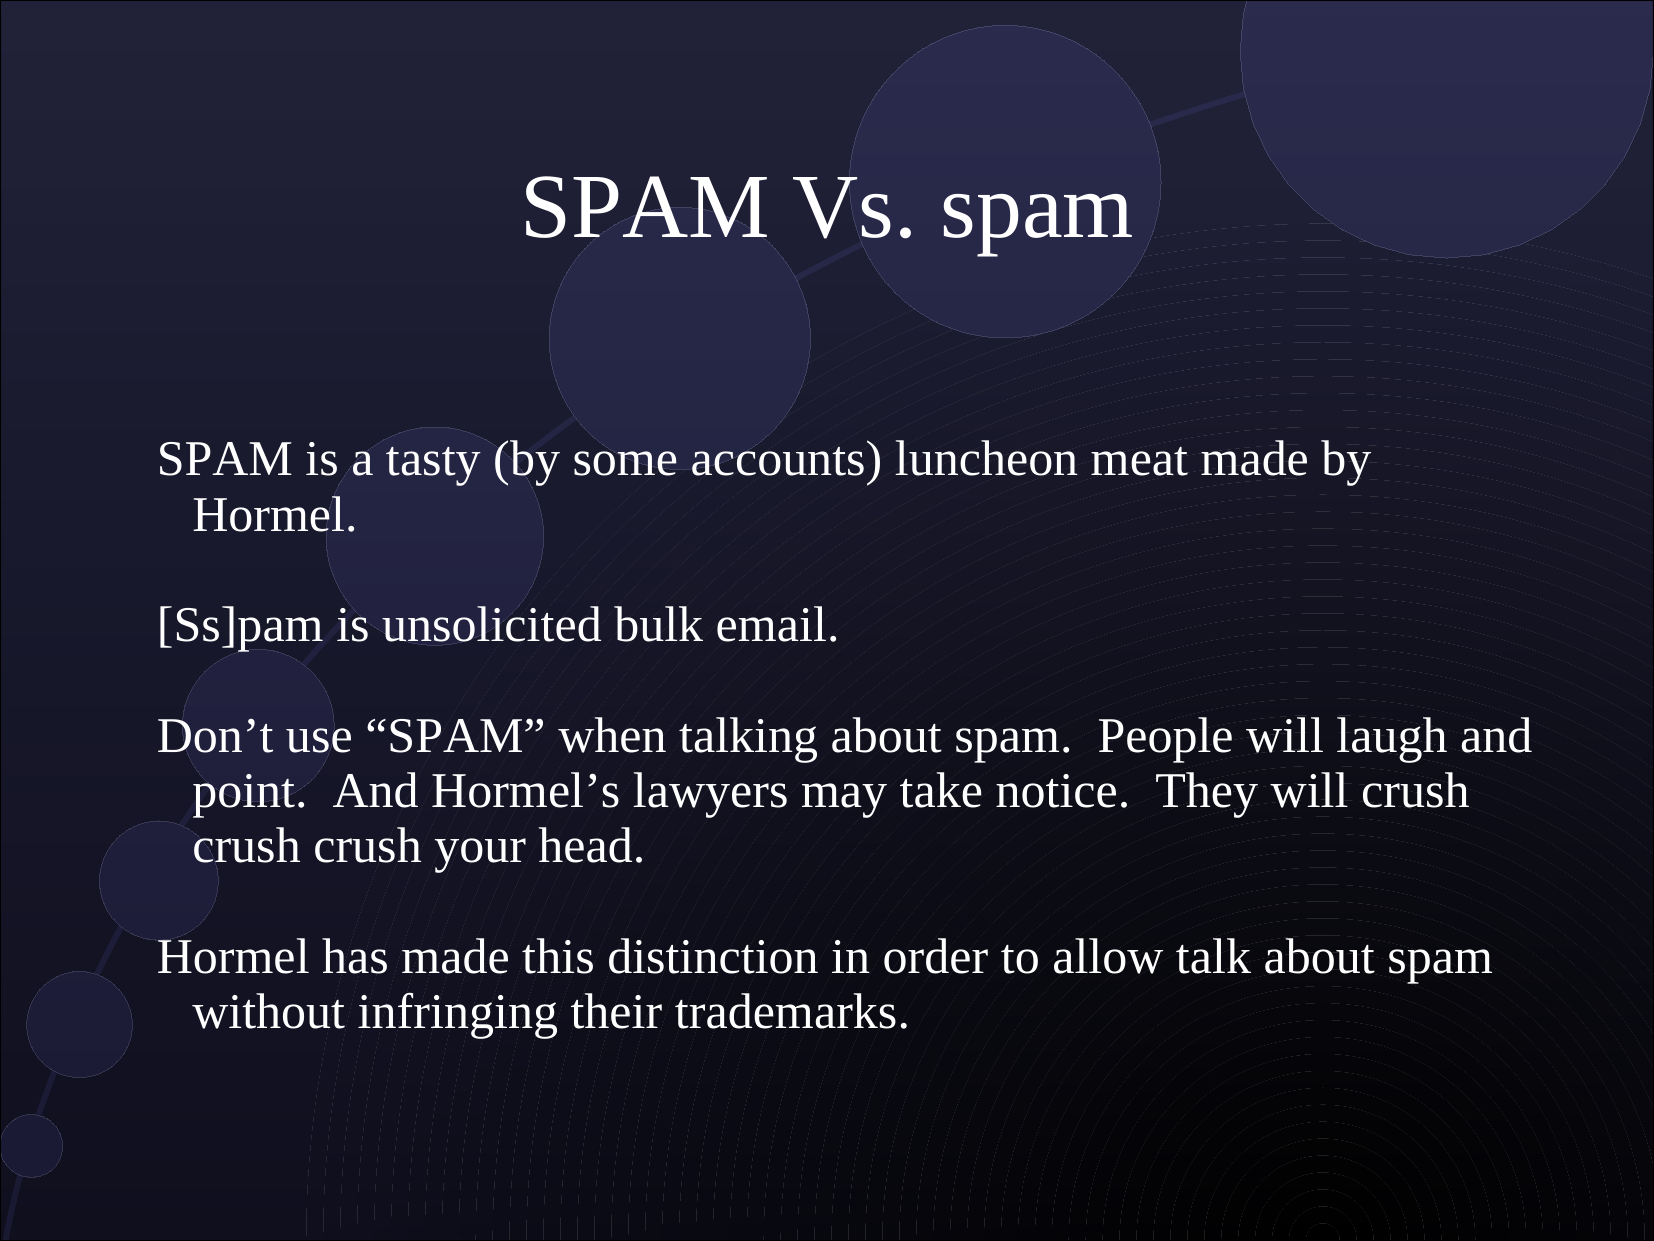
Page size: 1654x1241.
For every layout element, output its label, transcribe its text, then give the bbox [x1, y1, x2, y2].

title SPAM Vs. spam [121, 102, 1534, 311]
subtitle SPAM is a tasty (by some accounts) luncheon meat made by Hormel. [Ss]pam is unsolicited bulk email. Don’t use “SPAM” when talking about spam. People will laugh and point. And Hormel’s lawyers may take notice. They will crush crush crush your head. Hormel has made this distinction in order to allow talk about spam without infringing their trademarks. [121, 344, 1534, 1127]
